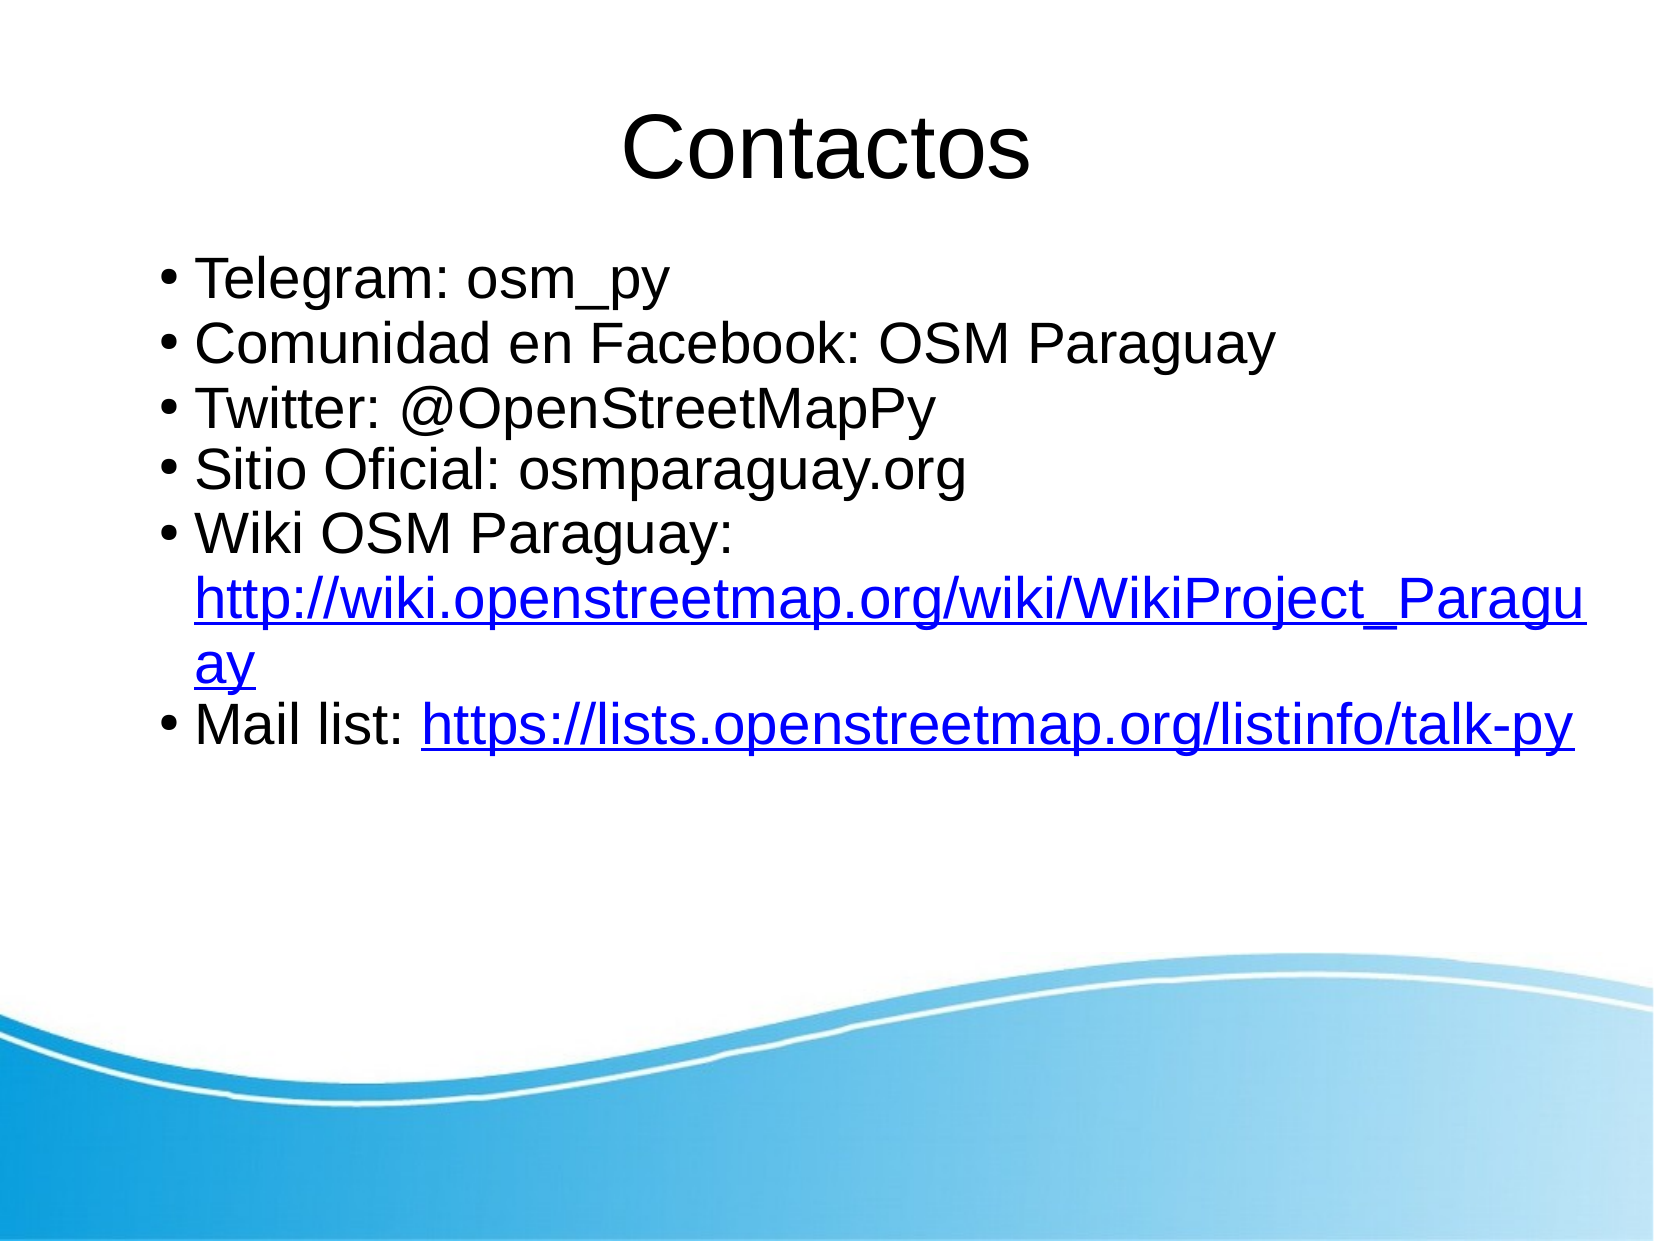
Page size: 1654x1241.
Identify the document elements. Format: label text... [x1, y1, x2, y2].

picture [0, 952, 1654, 1241]
title Contactos [82, 94, 1571, 200]
text_box Telegram: osm_py Comunidad en Facebook: OSM Paraguay Twitter: @OpenStreetMapPy Sitio Oficial: osmparaguay.org Wiki OSM Paraguay: http://wiki.openstreetmap.org/wiki/WikiProject_Paraguay Mail list: https://lists.openstreetmap.org/listinfo/talk-py [143, 238, 1607, 765]
